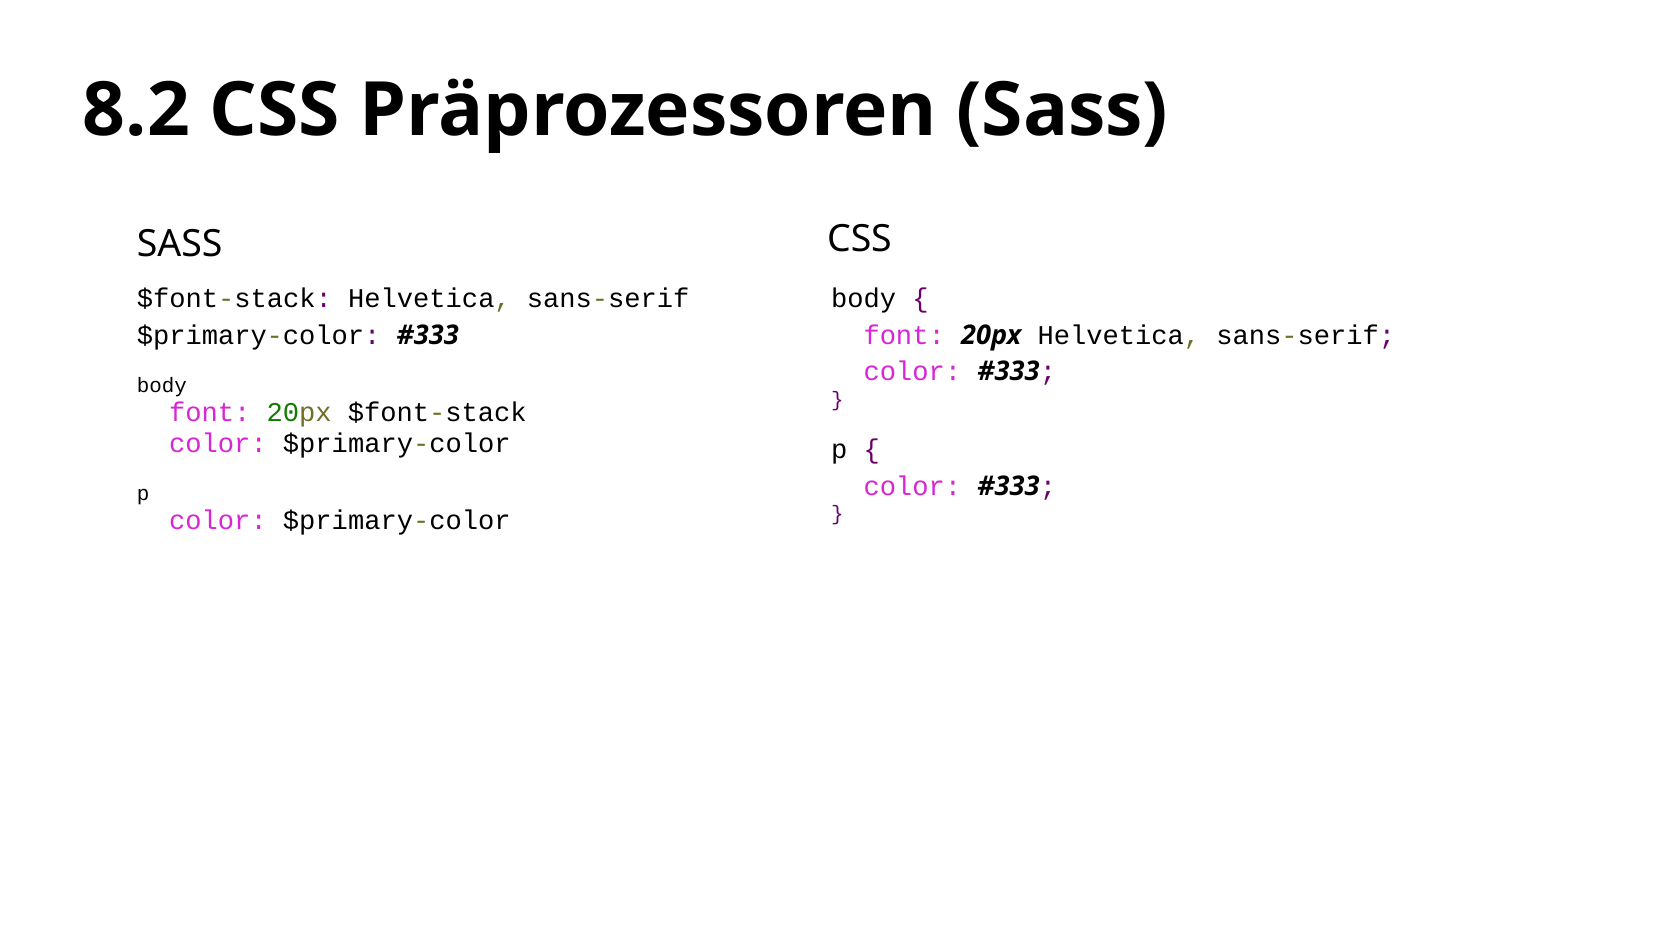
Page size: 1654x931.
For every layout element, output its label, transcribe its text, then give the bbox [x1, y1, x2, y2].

text_box SASS [122, 209, 242, 272]
text_box CSS [812, 203, 910, 266]
text_box body { font: 20px Helvetica, sans-serif; color: #333; } p { color: #333; } [816, 277, 1524, 536]
title 8.2 CSS Präprozessoren (Sass) [82, 59, 1571, 154]
text_box $font-stack: Helvetica, sans-serif $primary-color: #333 body font: 20px $font-stack color: $primary-color p color: $primary-color [122, 277, 1004, 552]
